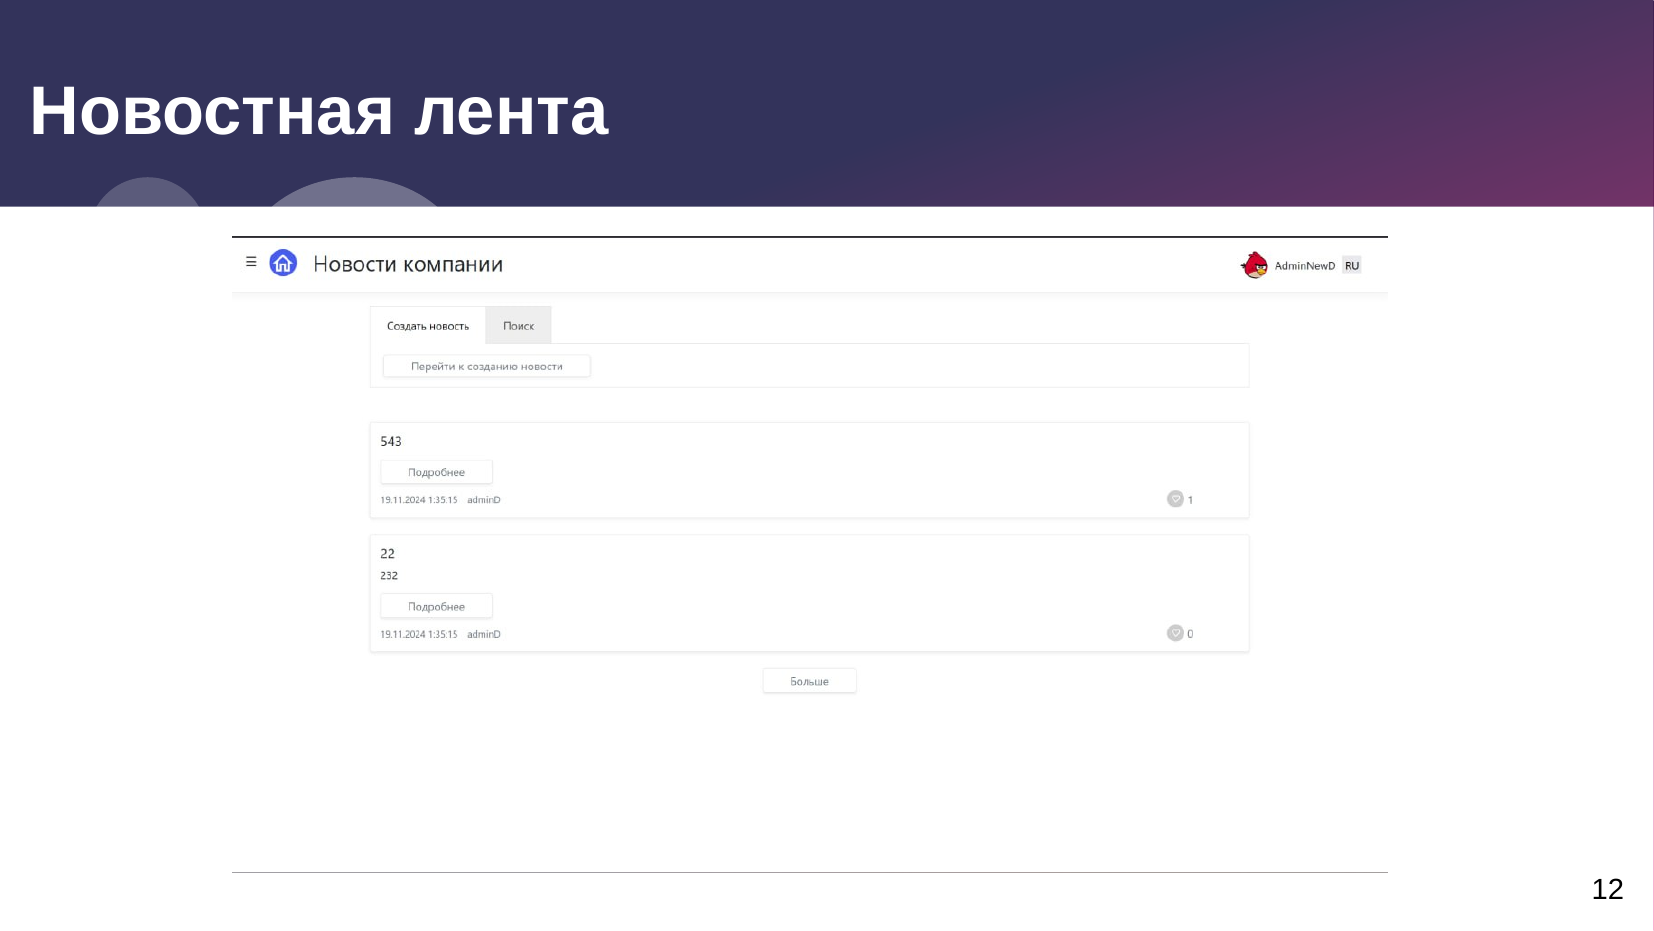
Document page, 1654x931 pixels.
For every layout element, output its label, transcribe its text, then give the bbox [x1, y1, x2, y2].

picture [232, 236, 1388, 873]
title Новостная лента [29, 29, 1152, 192]
